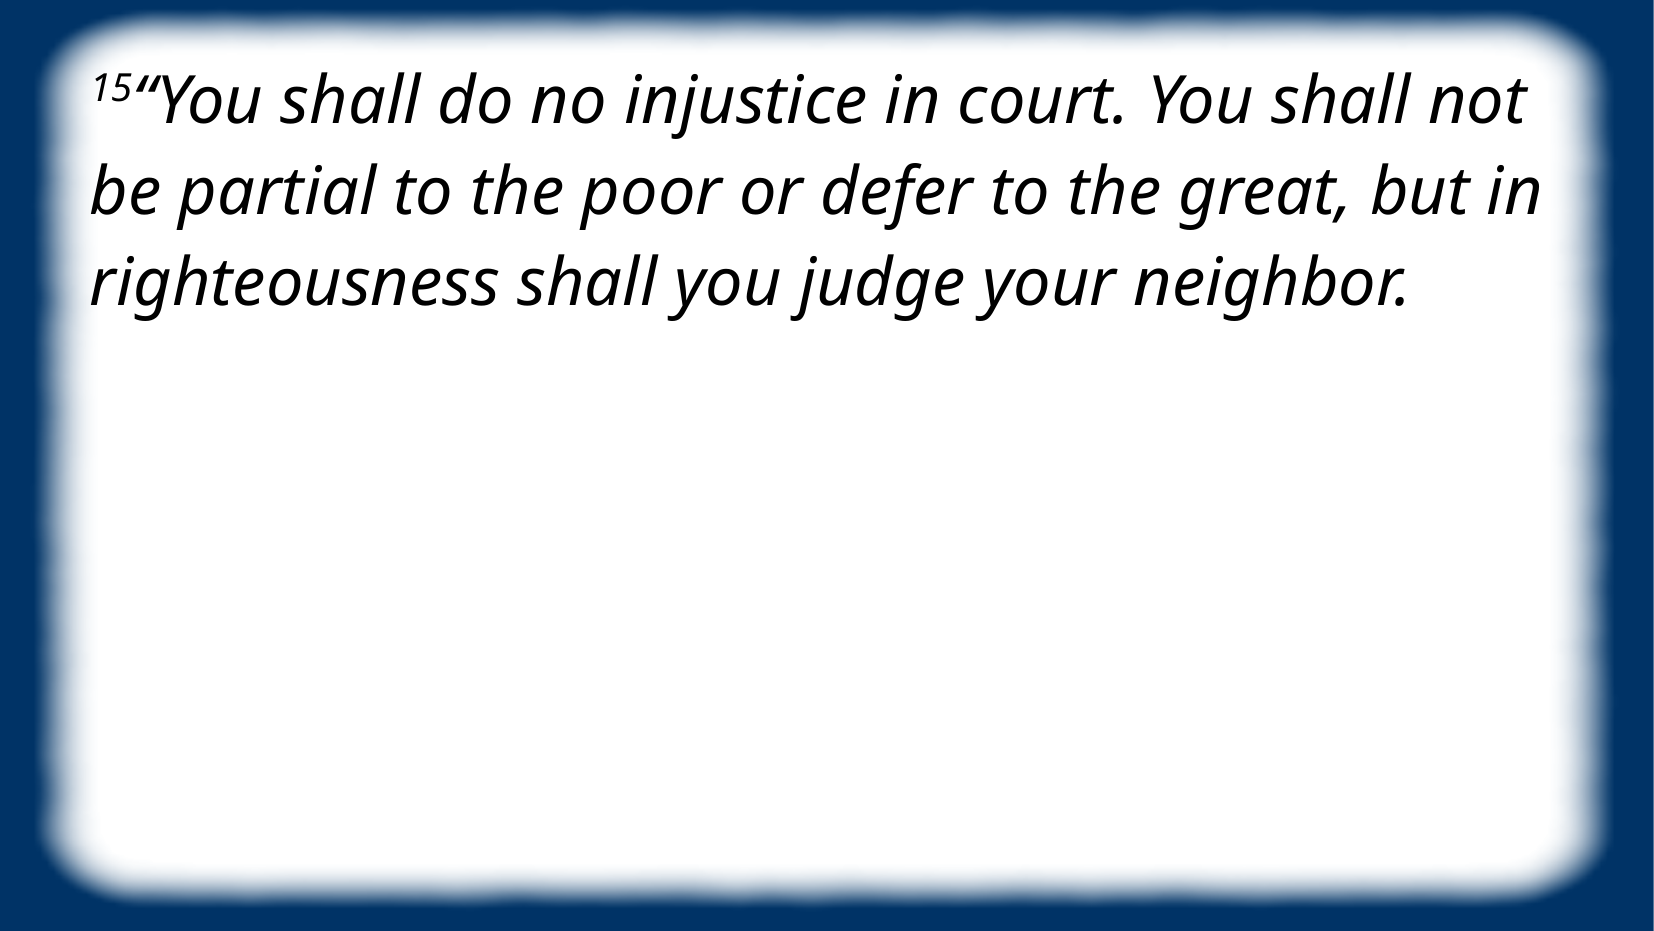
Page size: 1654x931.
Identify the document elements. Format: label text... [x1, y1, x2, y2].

text_box 15“You shall do no injustice in court. You shall not be partial to the poor or defer to the great, but in righteousness shall you judge your neighbor. [75, 45, 1561, 415]
picture [0, 0, 1654, 931]
